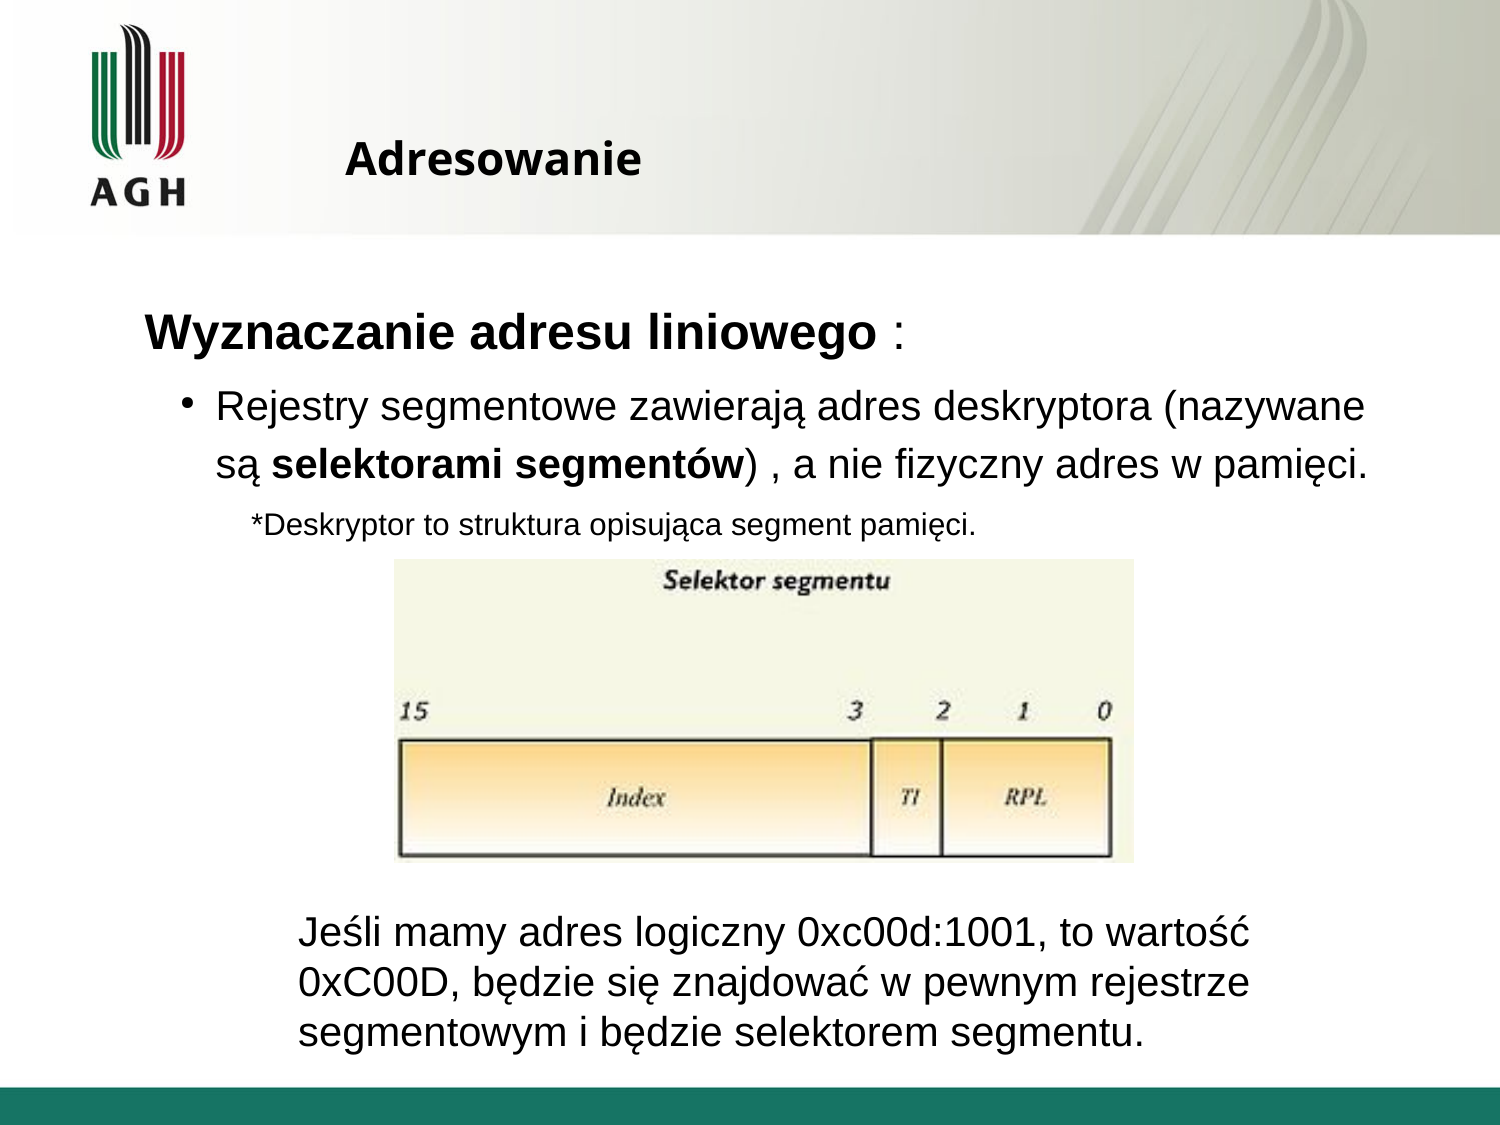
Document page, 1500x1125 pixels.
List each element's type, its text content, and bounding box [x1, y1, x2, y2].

text_box Jeśli mamy adres logiczny 0xc00d:1001, to wartość 0xC00D, będzie się znajdować w pewnym rejestrze segmentowym i będzie selektorem segmentu. [283, 897, 1430, 1063]
title Adresowanie [330, 94, 1312, 221]
picture [0, 0, 1500, 1125]
text_box Wyznaczanie adresu liniowego : Rejestry segmentowe zawierają adres deskryptora (nazywane są selektorami segmentów) , a nie fizyczny adres w pamięci. *Deskryptor to struktura opisująca segment pamięci. [94, 283, 1394, 991]
